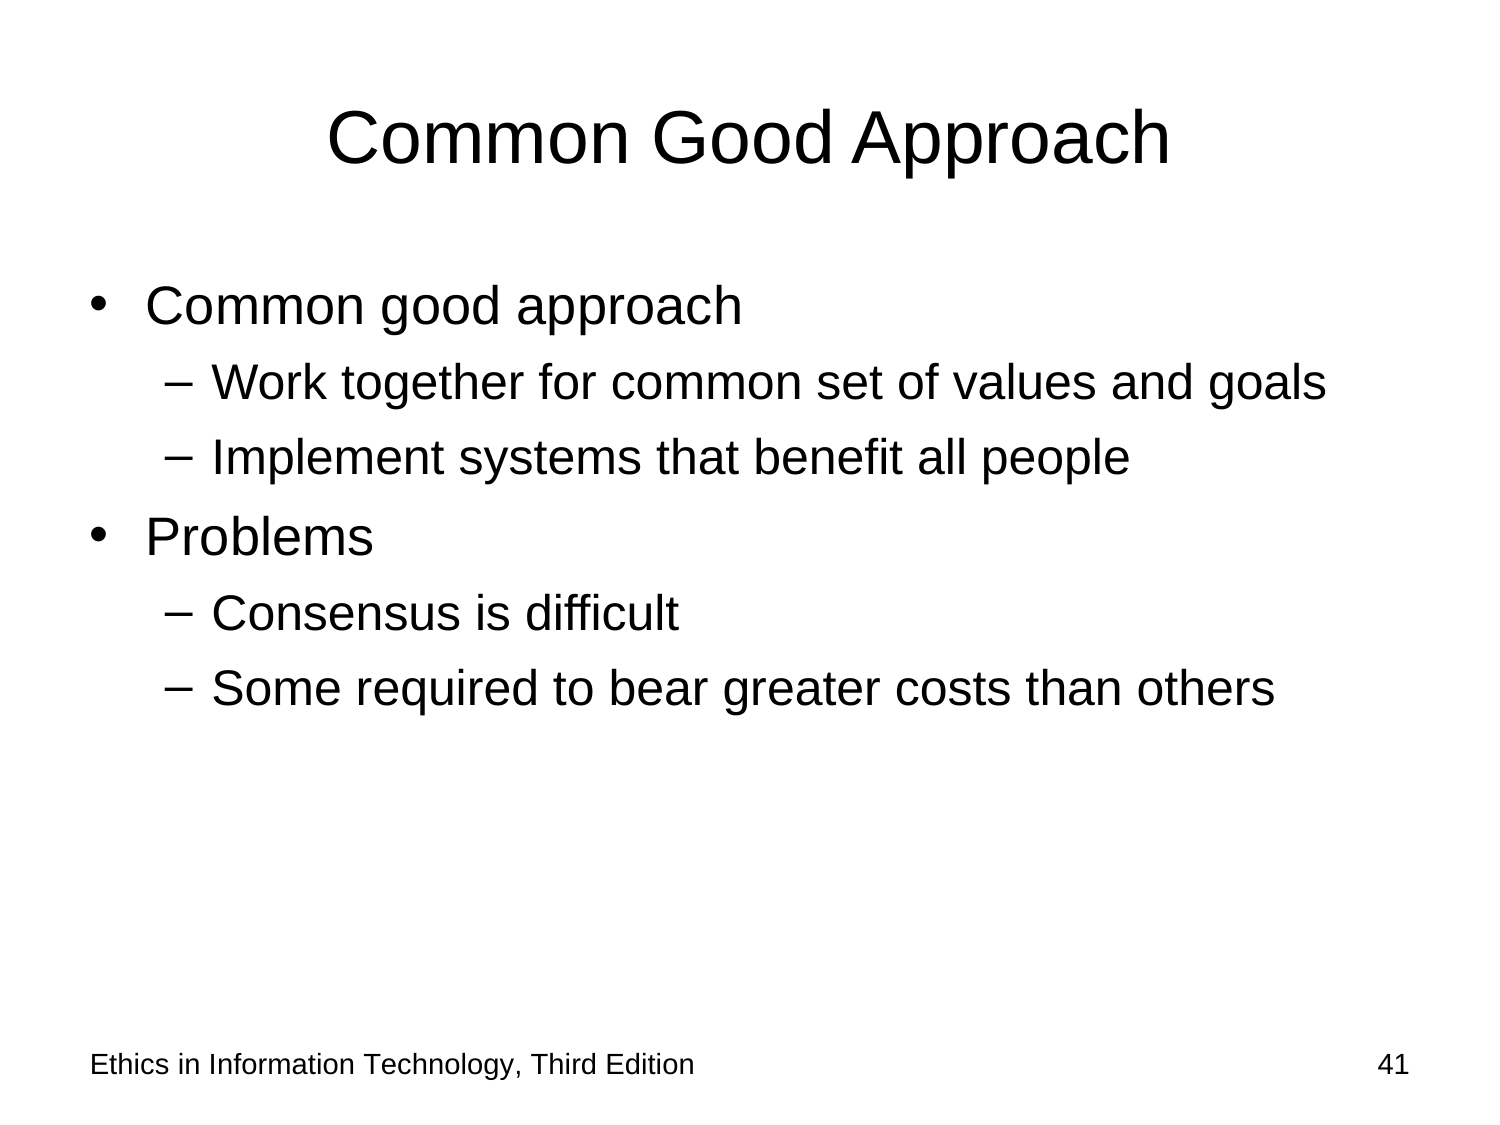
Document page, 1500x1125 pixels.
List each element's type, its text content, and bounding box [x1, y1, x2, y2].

text_box Ethics in Information Technology, Third Edition [74, 1037, 1074, 1103]
text_box <number> [1074, 1037, 1425, 1103]
title Common Good Approach [75, 45, 1425, 233]
list Common good approach Work together for common set of values and goals Implement systems that benefit all people Problems Consensus is difficult Some required to bear greater costs than others [75, 262, 1425, 1005]
